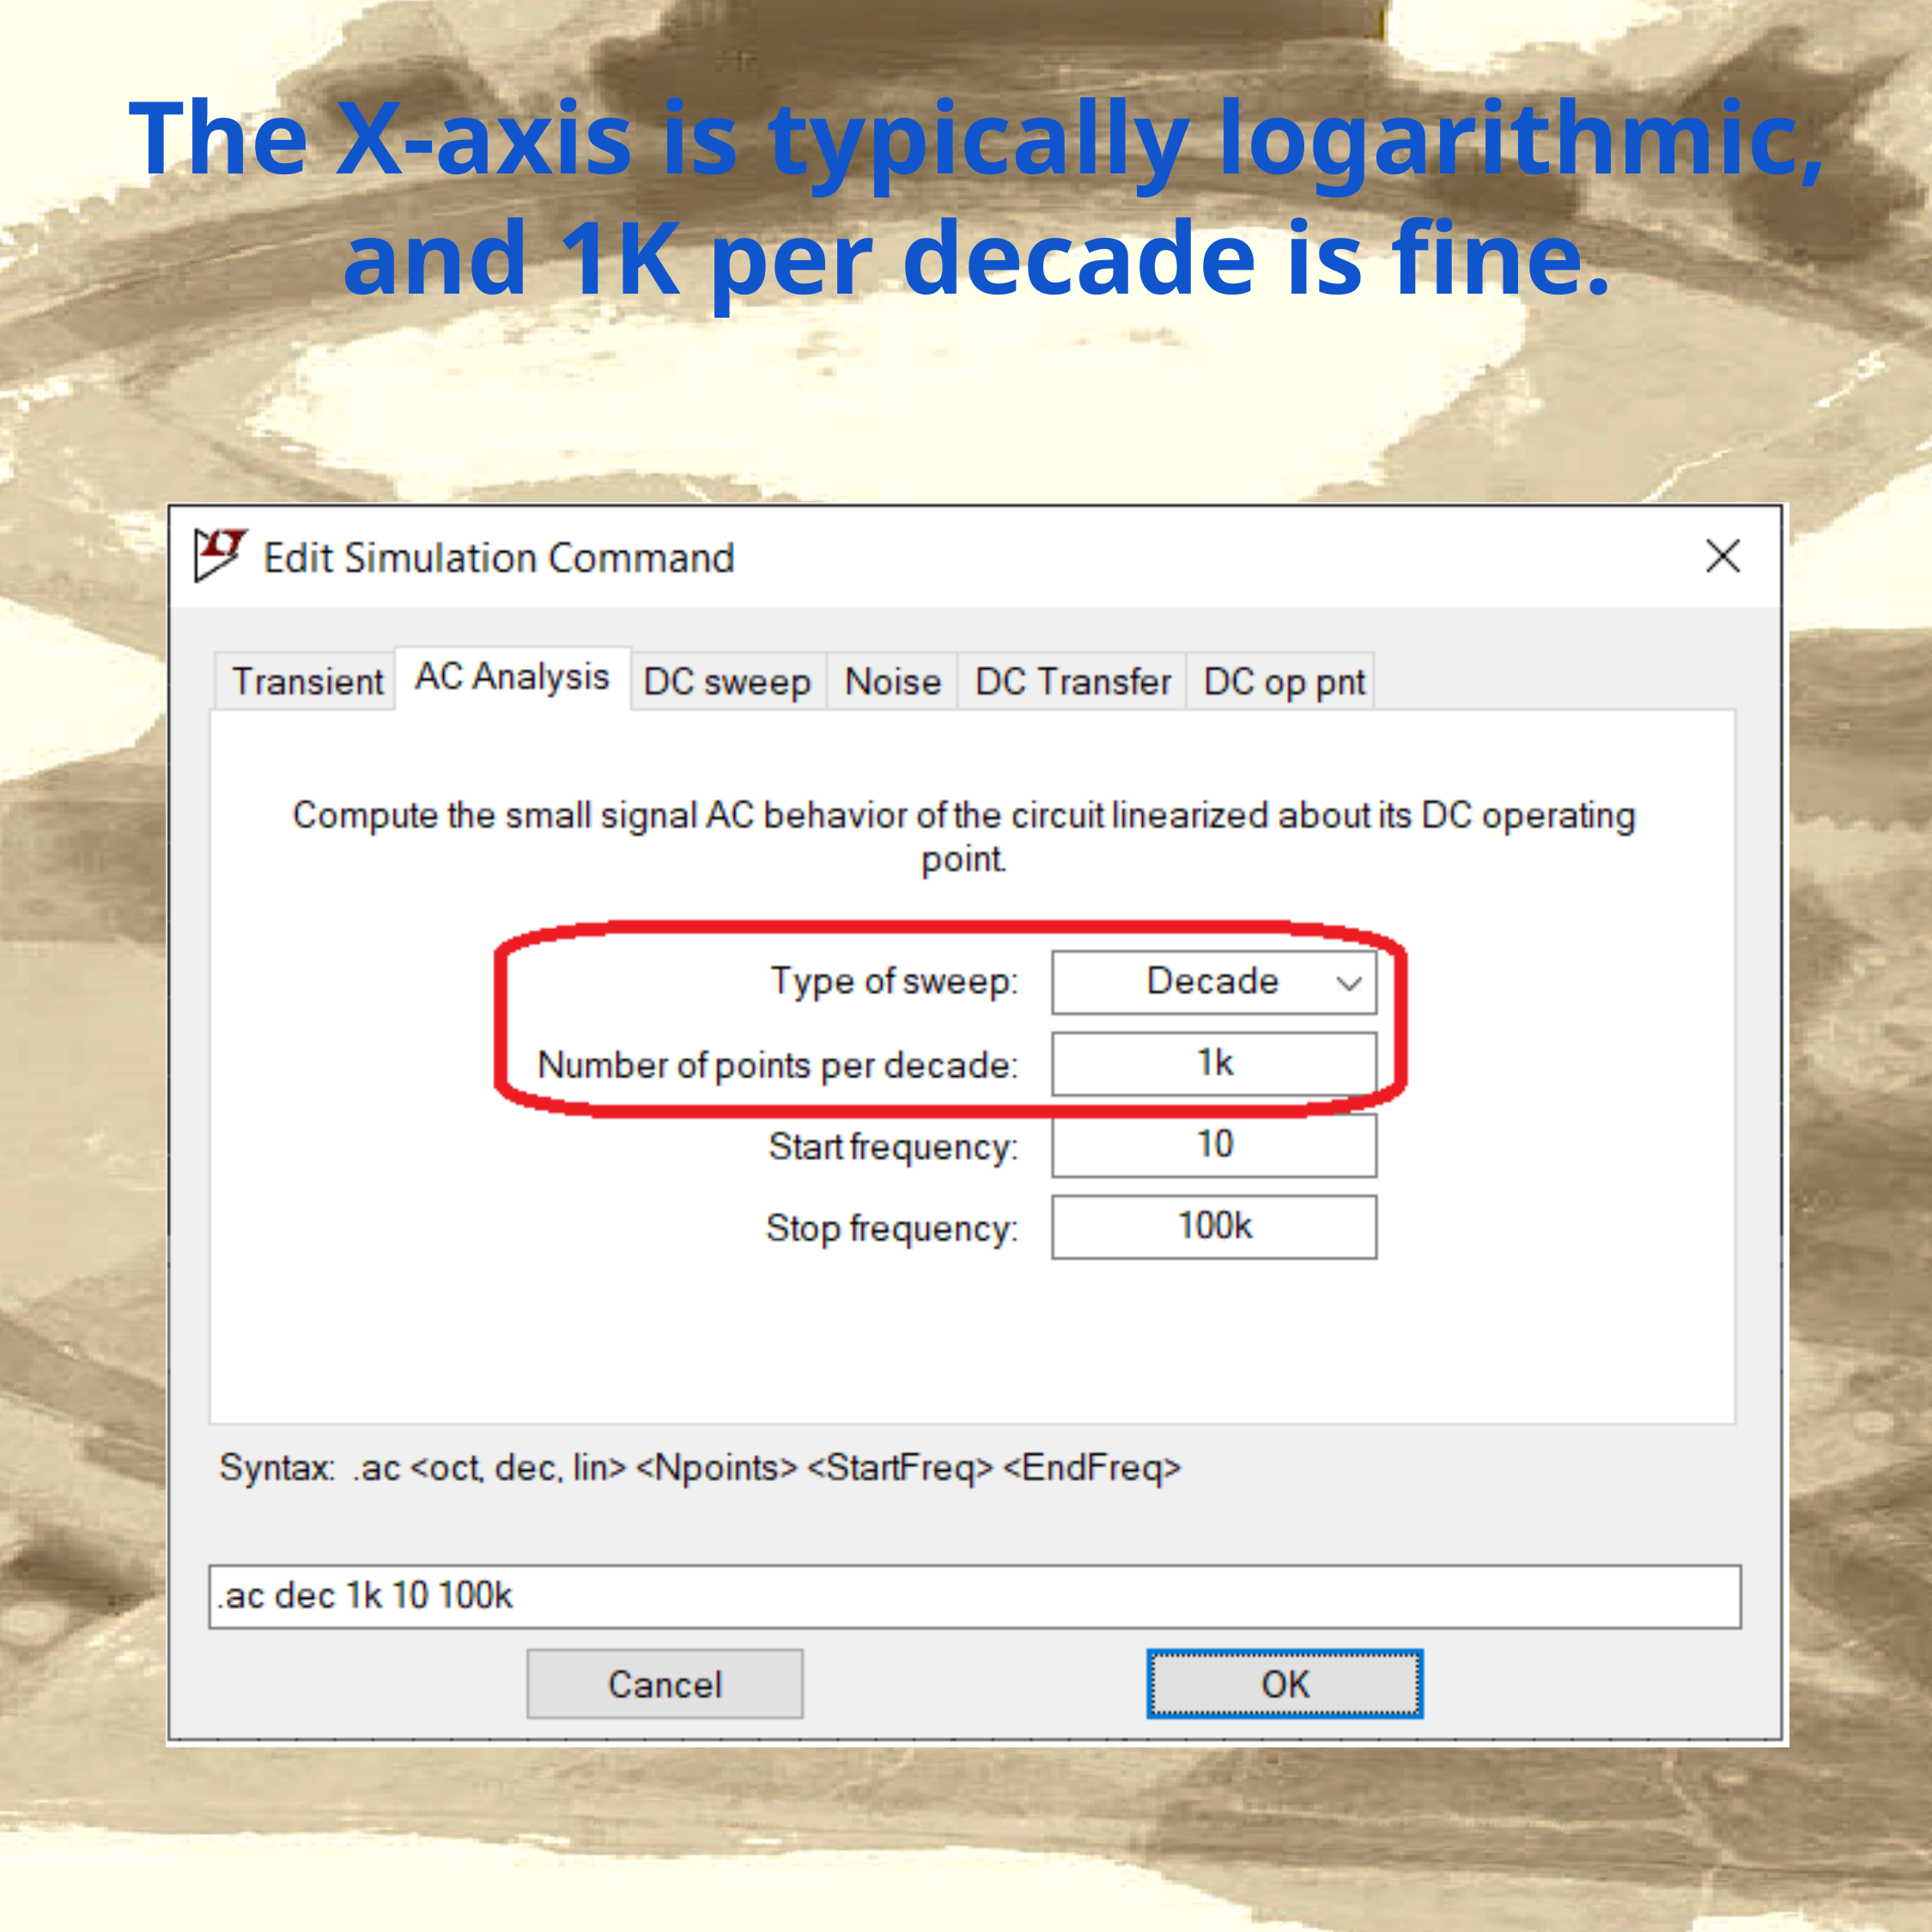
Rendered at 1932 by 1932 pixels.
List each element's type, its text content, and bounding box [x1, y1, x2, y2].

picture [0, 0, 1932, 1932]
text_box The X-axis is typically logarithmic, and 1K per decade is fine. [71, 60, 1884, 550]
